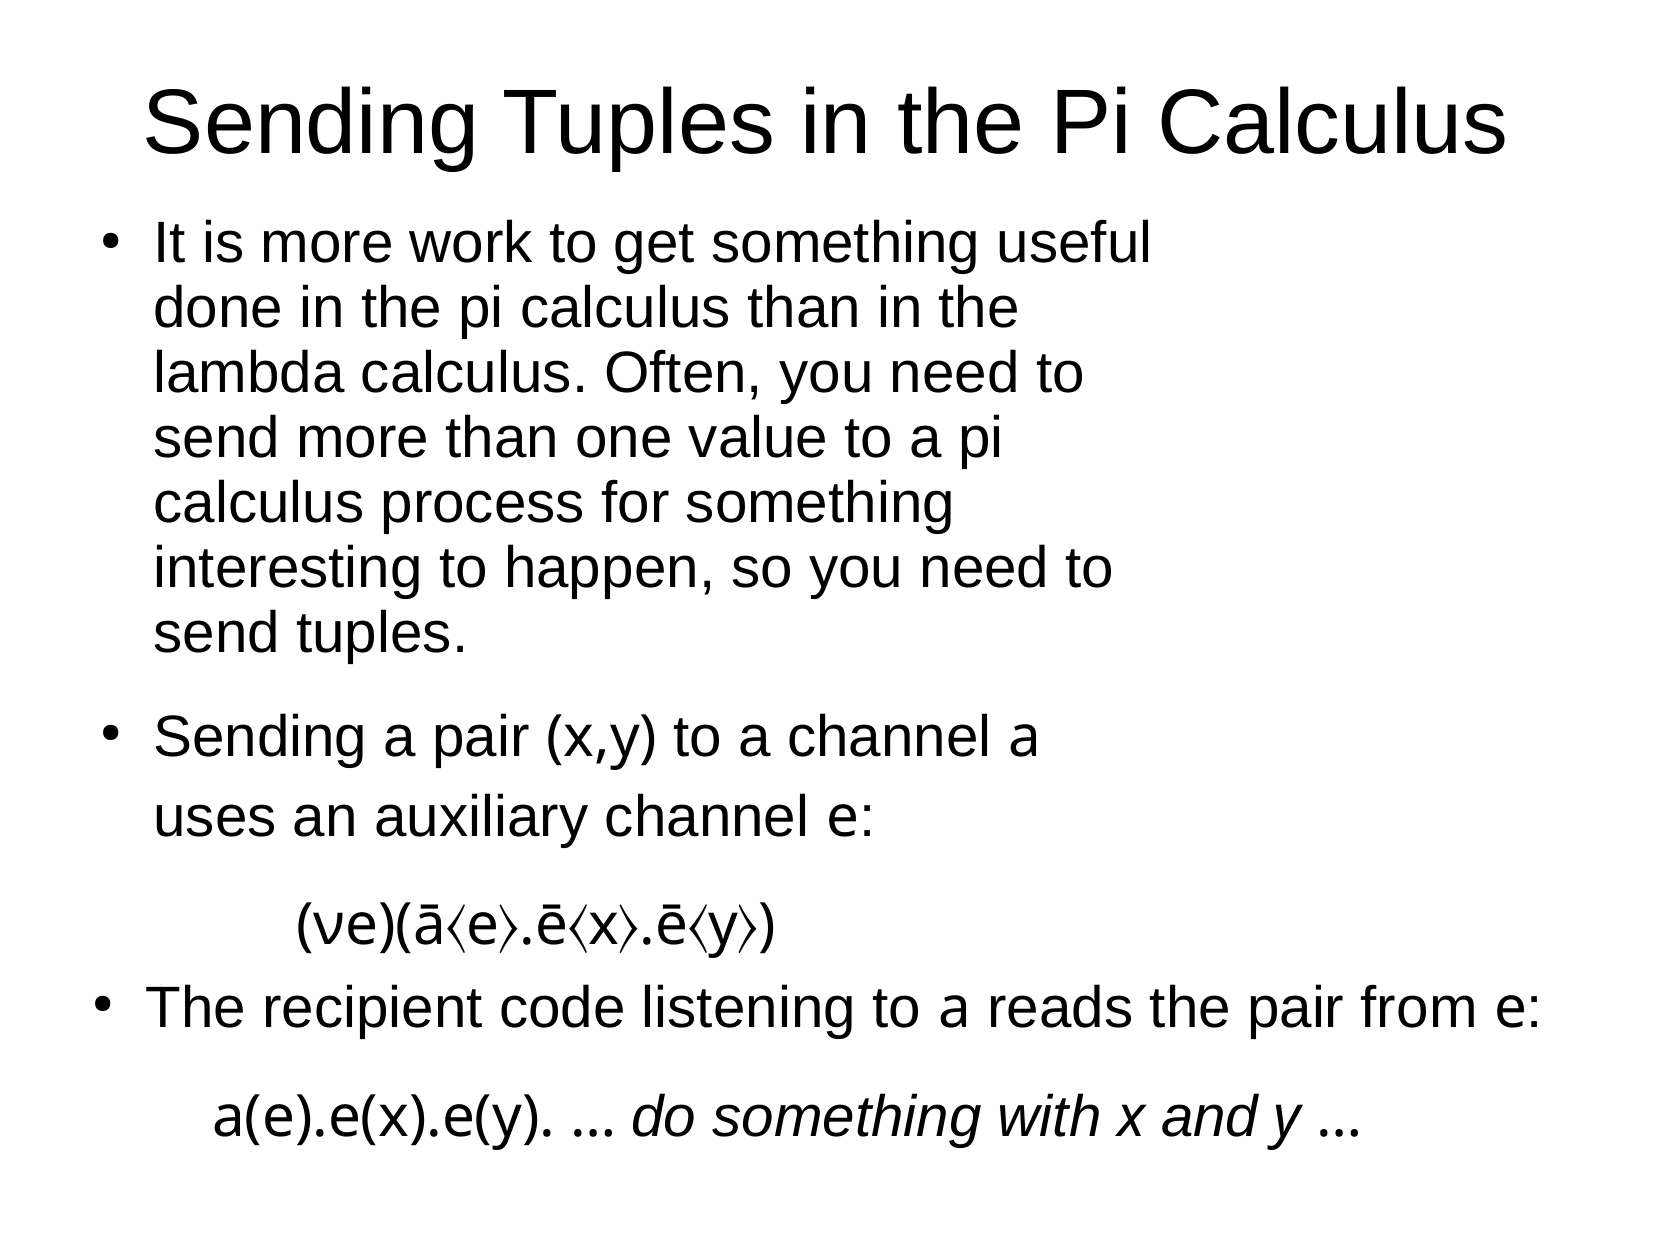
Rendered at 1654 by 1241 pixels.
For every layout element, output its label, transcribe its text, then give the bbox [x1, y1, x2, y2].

title Sending Tuples in the Pi Calculus [82, 49, 1571, 196]
text_box The recipient code listening to a reads the pair from e: a(e).e(x).e(y). … do something with x and y … [60, 957, 1621, 1216]
list It is more work to get something useful done in the pi calculus than in the lambda calculus. Often, you need to send more than one value to a pi calculus process for something interesting to happen, so you need to send tuples. Sending a pair (x,y) to a channel a uses an auxiliary channel e: (νe)(ā〈e〉.ē〈x〉.ē〈y〉) [82, 210, 1156, 936]
